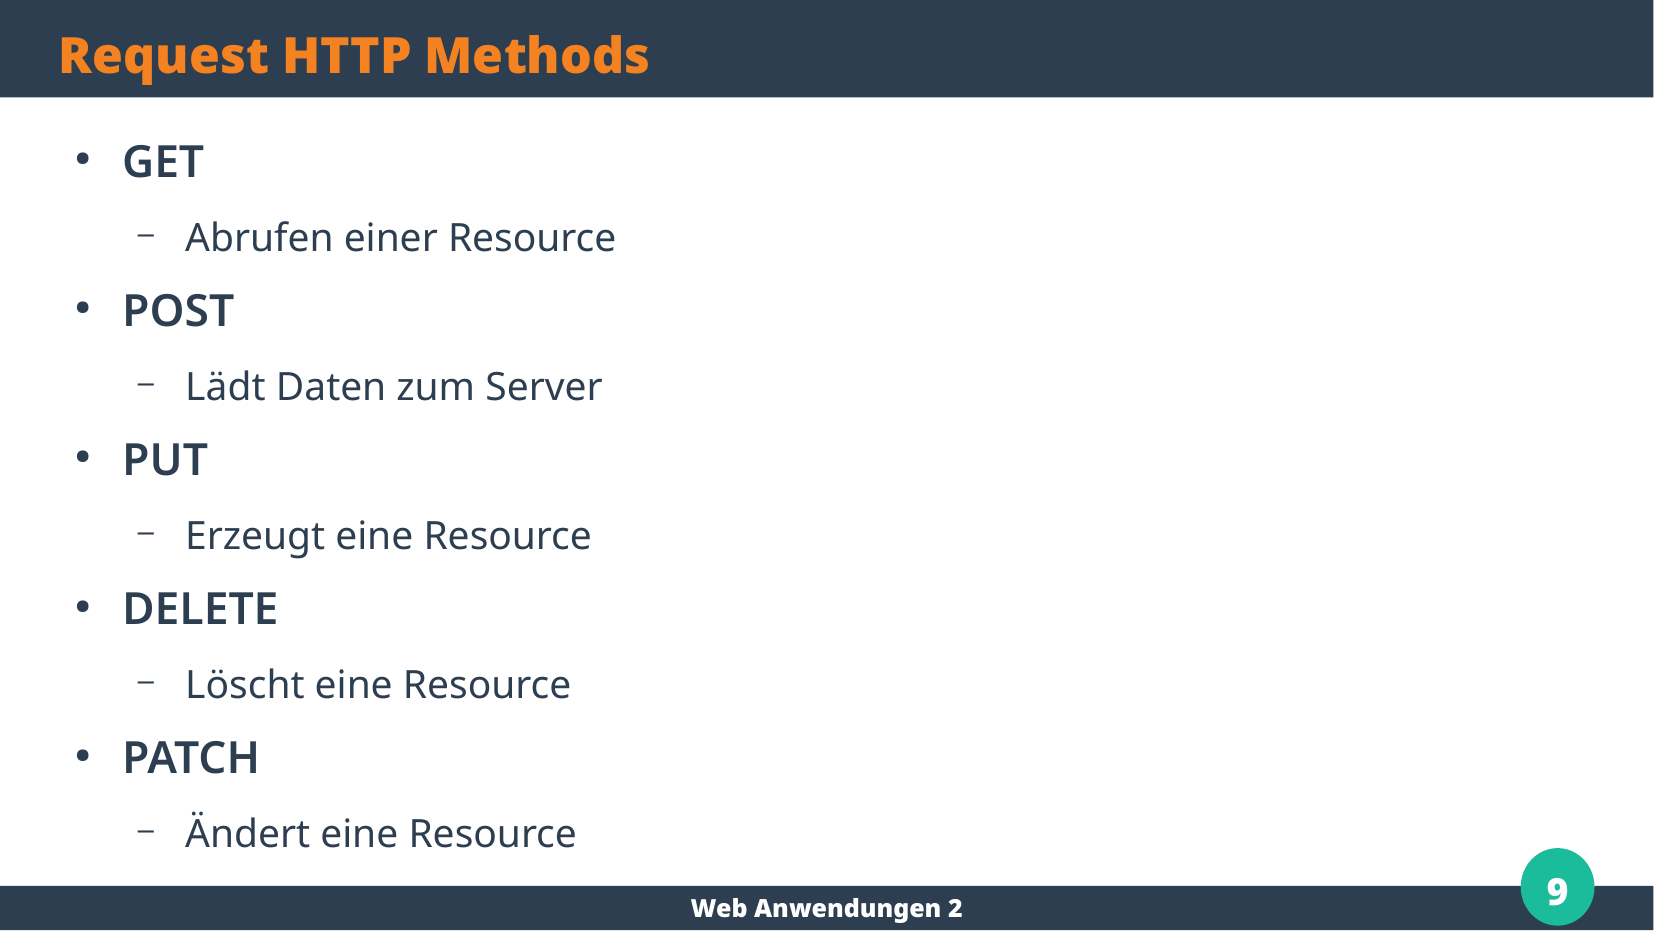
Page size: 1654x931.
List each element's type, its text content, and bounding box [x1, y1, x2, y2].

title Request HTTP Methods [59, 8, 1595, 89]
list GET Abrufen einer Resource POST Lädt Daten zum Server PUT Erzeugt eine Resource DELETE Löscht eine Resource PATCH Ändert eine Resource [59, 129, 1595, 864]
